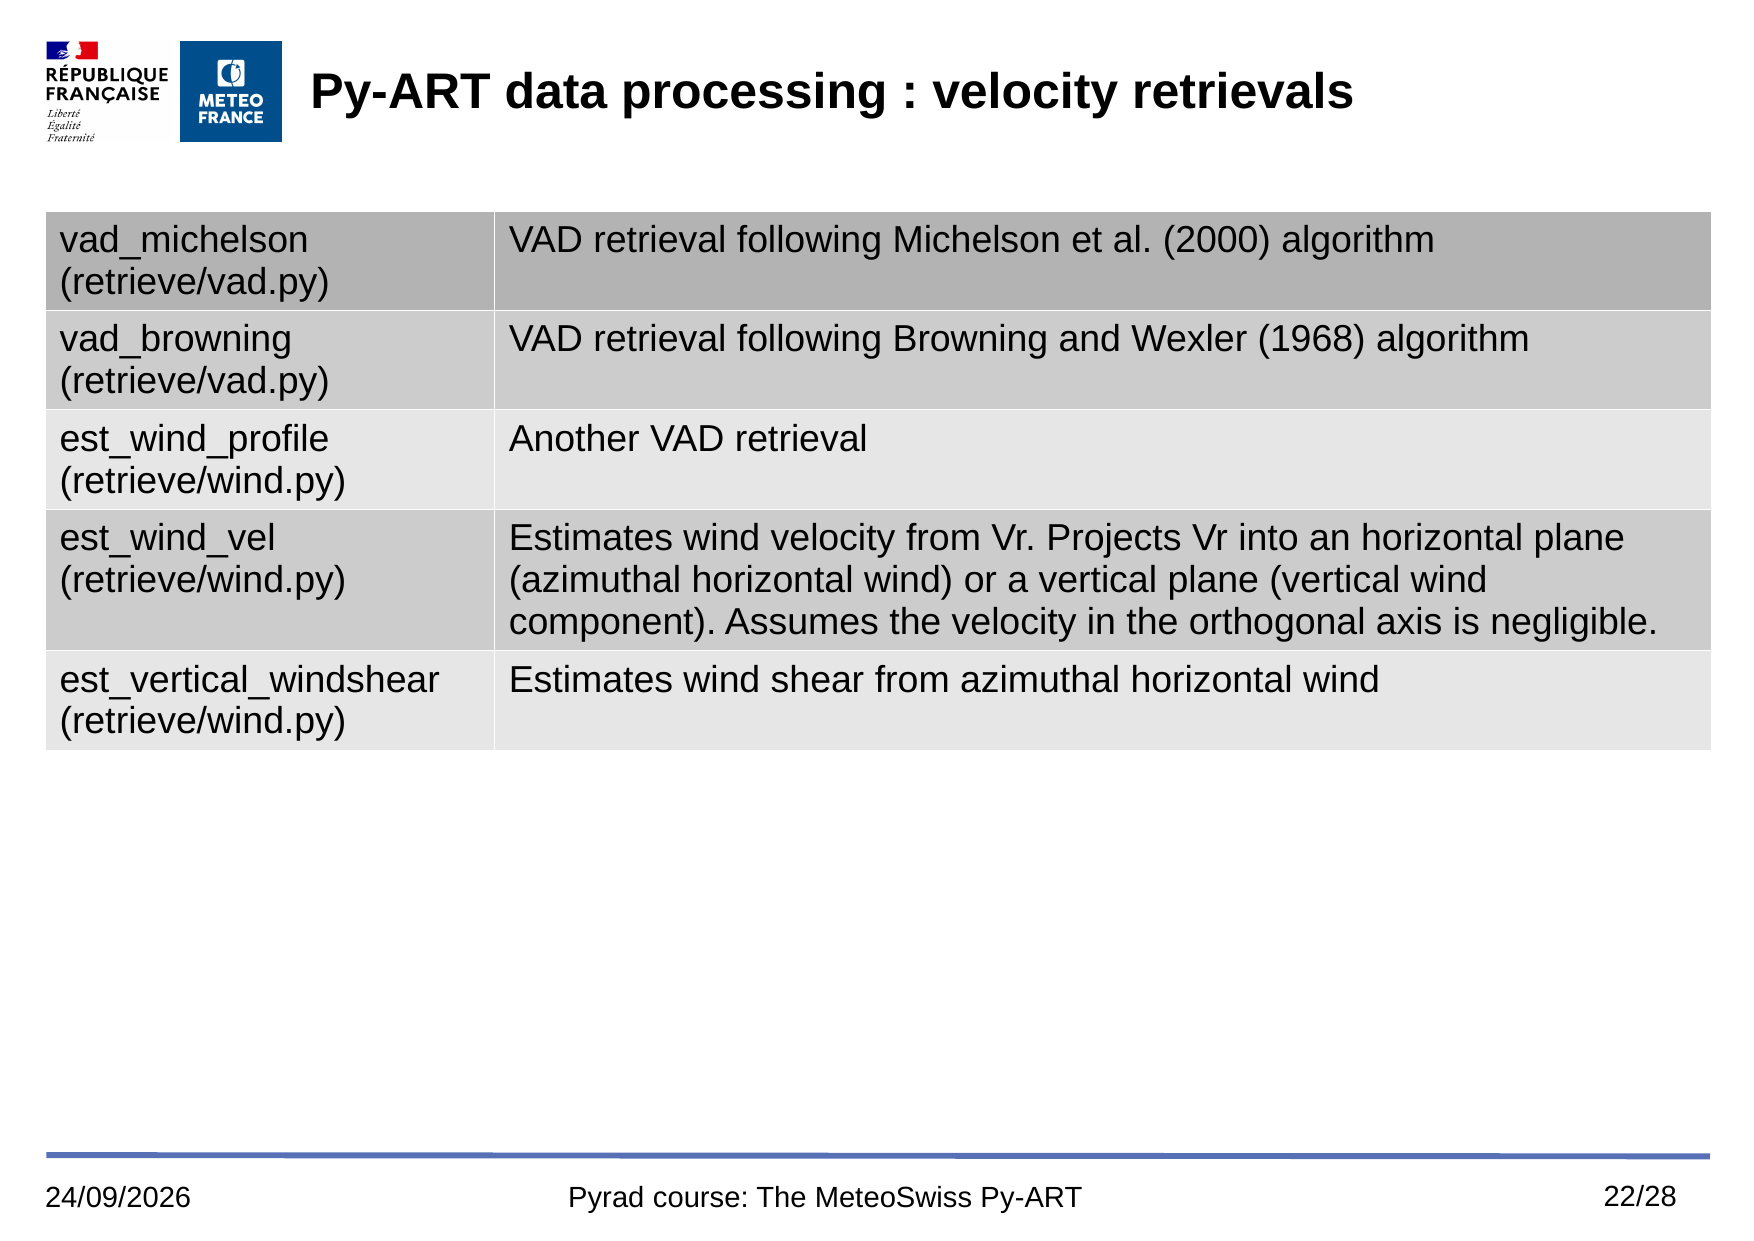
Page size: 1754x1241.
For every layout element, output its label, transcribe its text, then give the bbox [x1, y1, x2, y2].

table_cell Estimates wind shear from azimuthal horizontal wind [495, 651, 1711, 750]
table_cell Estimates wind velocity from Vr. Projects Vr into an horizontal plane (azimuthal horizontal wind) or a vertical plane (vertical wind component). Assumes the velocity in the orthogonal axis is negligible. [495, 510, 1711, 650]
picture [180, 41, 282, 142]
title Py-ART data processing : velocity retrievals [310, 40, 1697, 142]
table_cell Another VAD retrieval [495, 410, 1711, 509]
picture [46, 41, 172, 142]
table_header VAD retrieval following Michelson et al. (2000) algorithm [495, 212, 1711, 310]
table_cell est_vertical_windshear (retrieve/wind.py) [46, 651, 494, 750]
table_cell est_wind_vel (retrieve/wind.py) [46, 510, 494, 650]
table_cell vad_browning (retrieve/vad.py) [46, 311, 494, 409]
table_header vad_michelson (retrieve/vad.py) [46, 212, 494, 310]
table_cell VAD retrieval following Browning and Wexler (1968) algorithm [495, 311, 1711, 409]
table_cell est_wind_profile (retrieve/wind.py) [46, 410, 494, 509]
